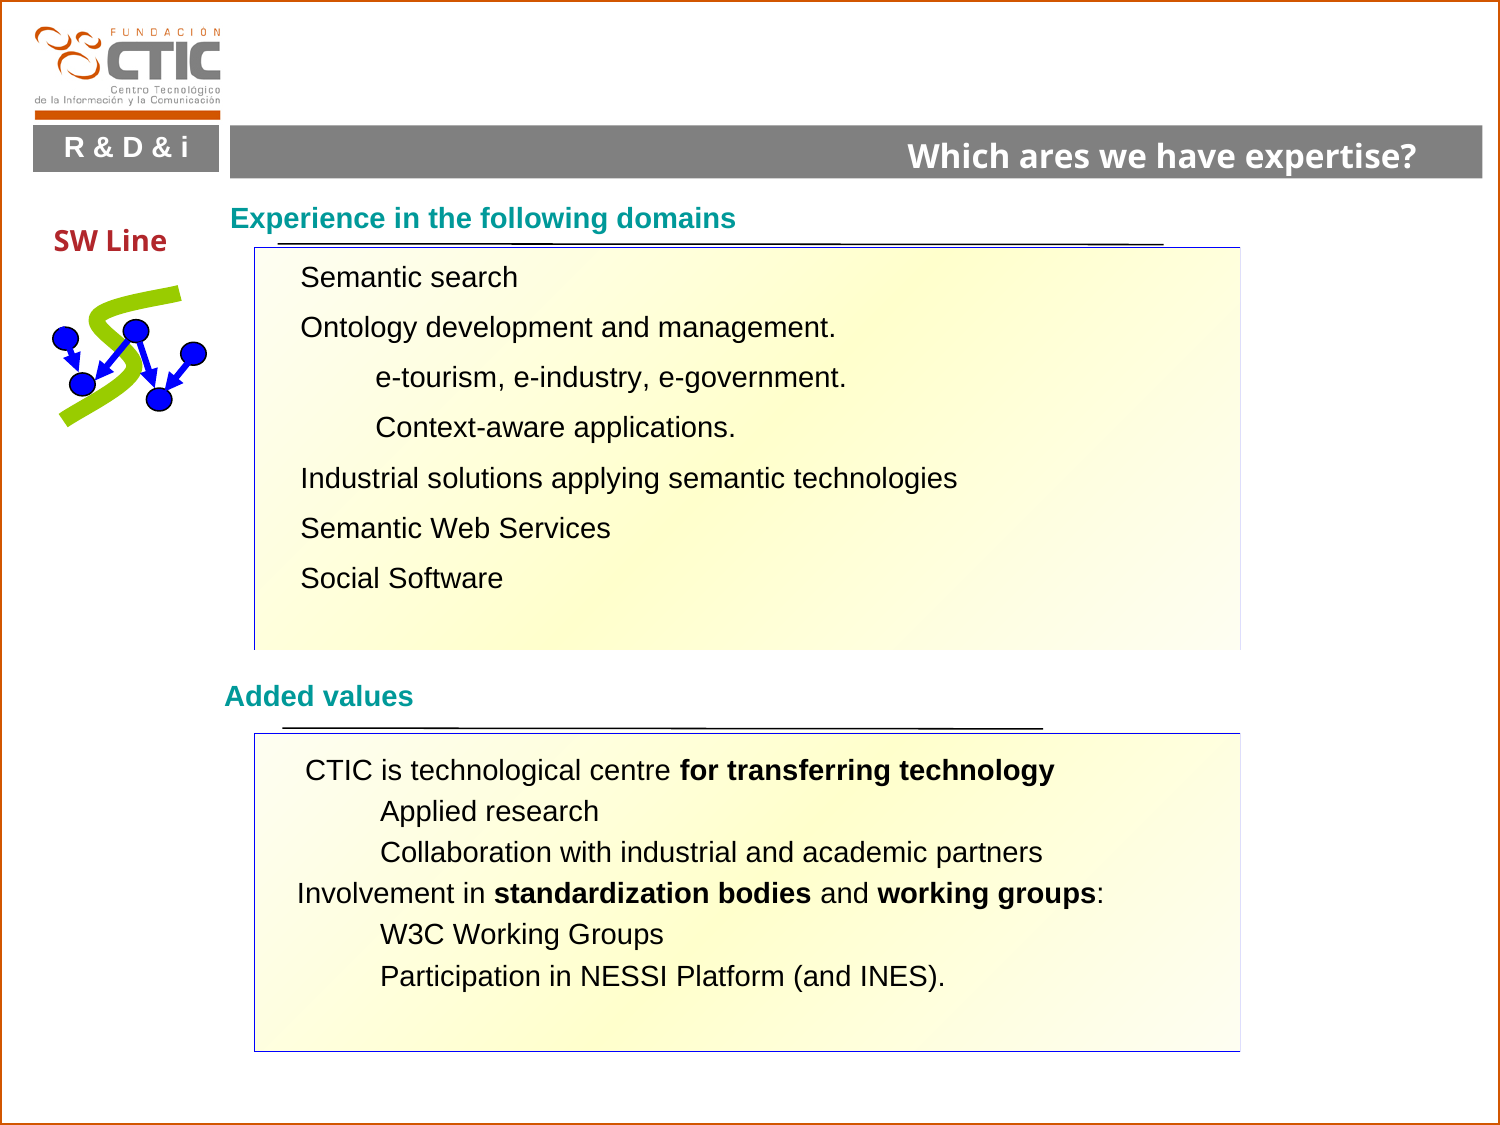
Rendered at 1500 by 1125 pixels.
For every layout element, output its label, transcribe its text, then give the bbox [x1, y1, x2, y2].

text_box CTIC is technological centre for transferring technology Applied research Collaboration with industrial and academic partners Involvement in standardization bodies and working groups: W3C Working Groups Participation in NESSI Platform (and INES). [282, 739, 1247, 1001]
text_box Experience in the following domains [214, 196, 752, 243]
text_box [123, 319, 149, 343]
text_box Which ares we have expertise? [892, 123, 1432, 186]
text_box [253, 247, 1241, 650]
text_box [69, 372, 96, 396]
text_box [66, 327, 79, 348]
text_box [146, 388, 172, 411]
text_box Semantic search Ontology development and management. e-tourism, e-industry, e-government. Context-aware applications. Industrial solutions applying semantic technologies Semantic Web Services Social Software [277, 255, 1400, 703]
text_box SW Line [38, 212, 183, 268]
picture [34, 14, 224, 125]
text_box [253, 732, 1241, 1052]
text_box Added values [209, 674, 429, 721]
text_box [180, 342, 207, 366]
text_box [52, 329, 66, 351]
